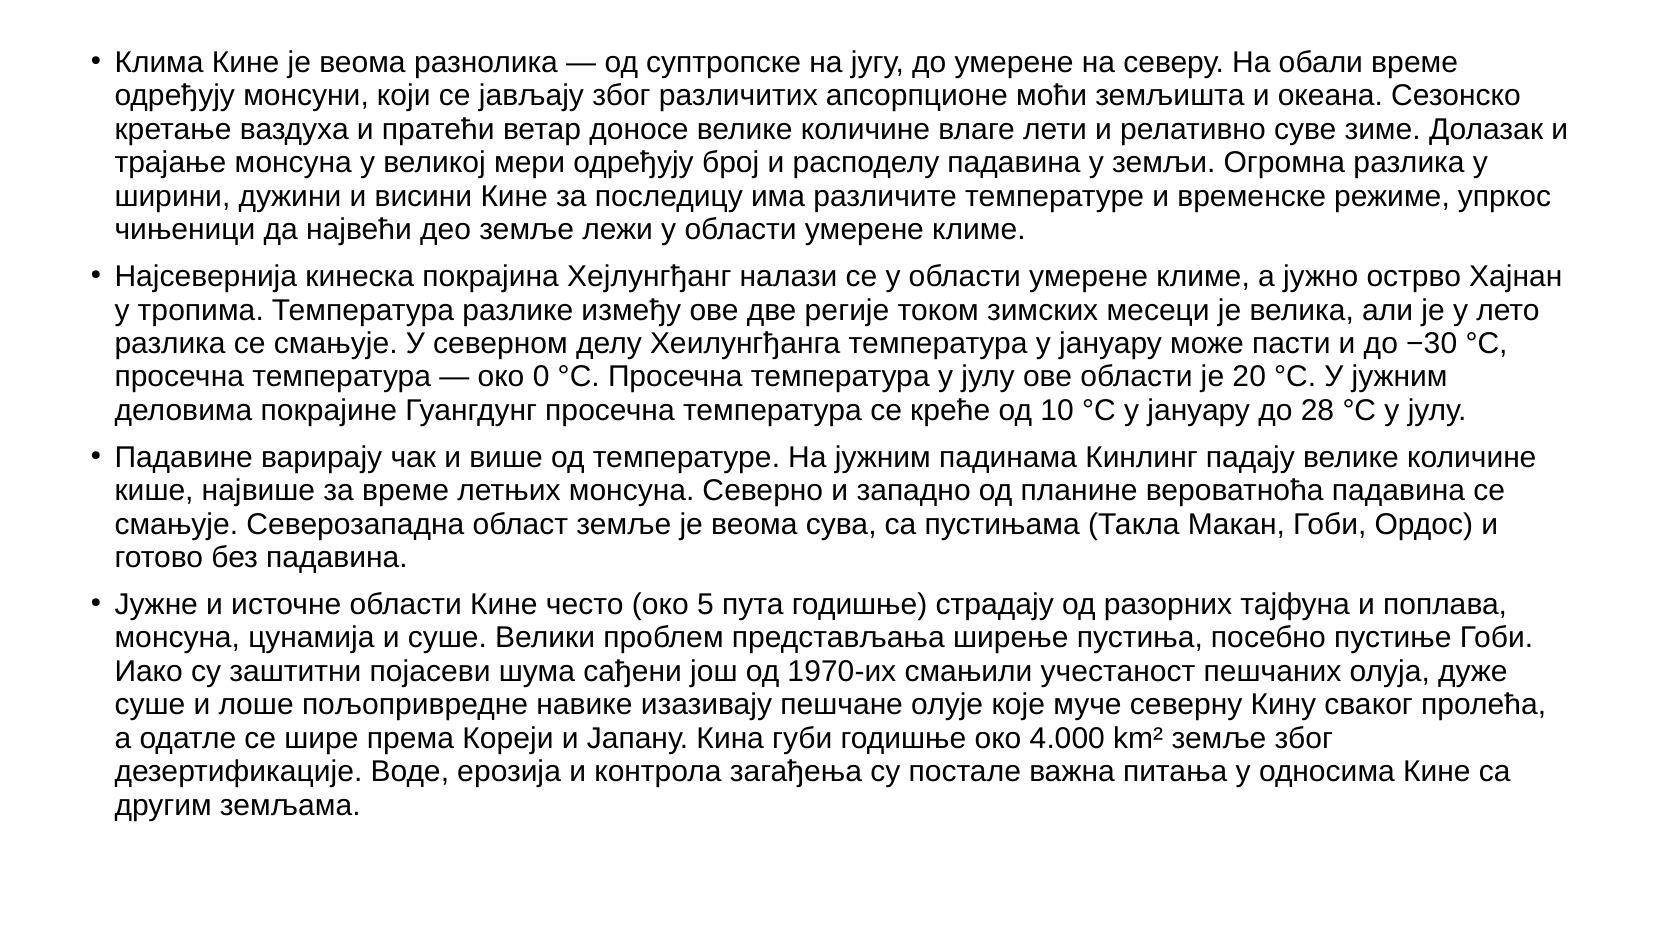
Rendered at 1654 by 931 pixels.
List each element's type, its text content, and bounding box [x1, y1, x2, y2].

list Клима Кине је веома разнолика — од суптропске на југу, до умерене на северу. На обали време одређују монсуни, који се јављају због различитих апсорпционе моћи земљишта и океана. Сезонско кретање ваздуха и пратећи ветар доносе велике количине влаге лети и релативно суве зиме. Долазак и трајање монсуна у великој мери одређују број и расподелу падавина у земљи. Огромна разлика у ширини, дужини и висини Кине за последицу има различите температуре и временске режиме, упркос чињеници да највећи део земље лежи у области умерене климе. Најсевернија кинеска покрајина Хејлунгђанг налази се у области умерене климе, а јужно острво Хајнан у тропима. Температура разлике између ове две регије током зимских месеци је велика, али је у лето разлика се смањује. У северном делу Хеилунгђанга температура у јануару може пасти и до −30 °C, просечна температура — око 0 °C. Просечна температура у јулу ове области је 20 °C. У јужним деловима покрајине Гуангдунг просечна температура се креће од 10 °C у јануару до 28 °C у јулу. Падавине варирају чак и више од температуре. На јужним падинама Кинлинг падају велике количине кише, највише за време летњих монсуна. Северно и западно од планине вероватноћа падавина се смањује. Северозападна област земље је веома сува, са пустињама (Такла Макан, Гоби, Ордос) и готово без падавина. Јужне и источне области Кине често (око 5 пута годишње) страдају од разорних тајфуна и поплава, монсуна, цунамија и суше. Велики проблем представљања ширење пустиња, посебно пустиње Гоби. Иако су заштитни појасеви шума сађени још од 1970-их смањили учестаност пешчаних олуја, дуже суше и лоше пољопривредне навике изазивају пешчане олује које муче северну Кину сваког пролећа, а одатле се шире према Кореји и Јапану. Кина губи годишње око 4.000 km² земље због дезертификације. Воде, ерозија и контрола загађења су постале важна питања у односима Кине са другим земљама. [82, 45, 1571, 871]
